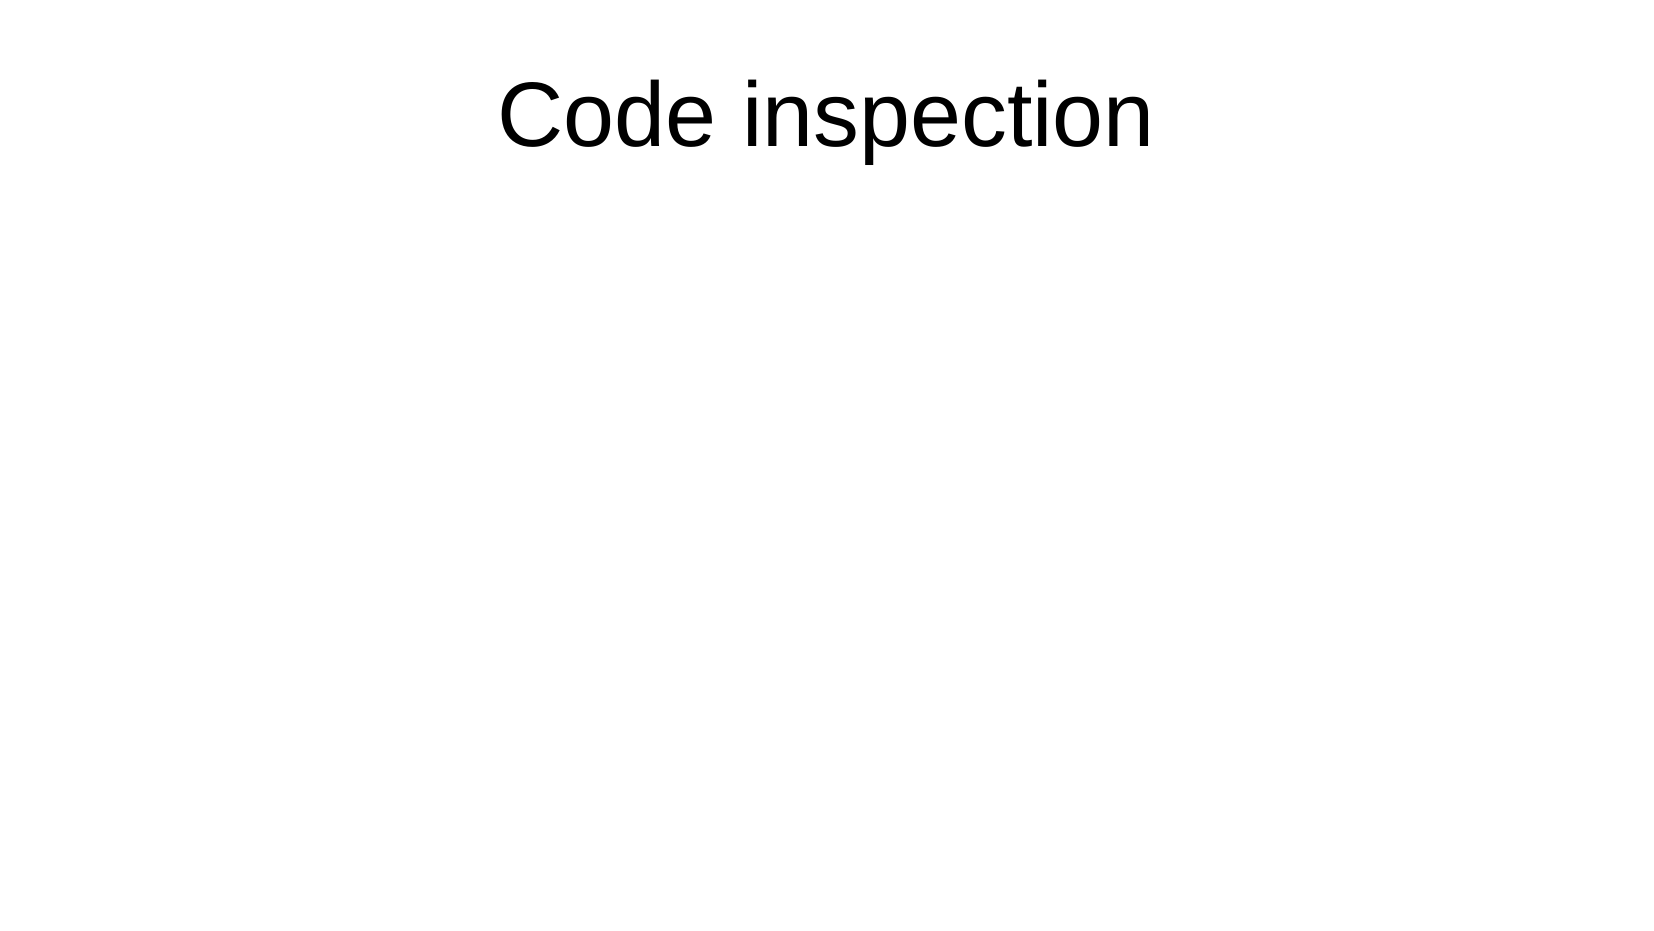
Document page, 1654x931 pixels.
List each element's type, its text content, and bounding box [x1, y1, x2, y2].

title Code inspection [82, 37, 1571, 193]
